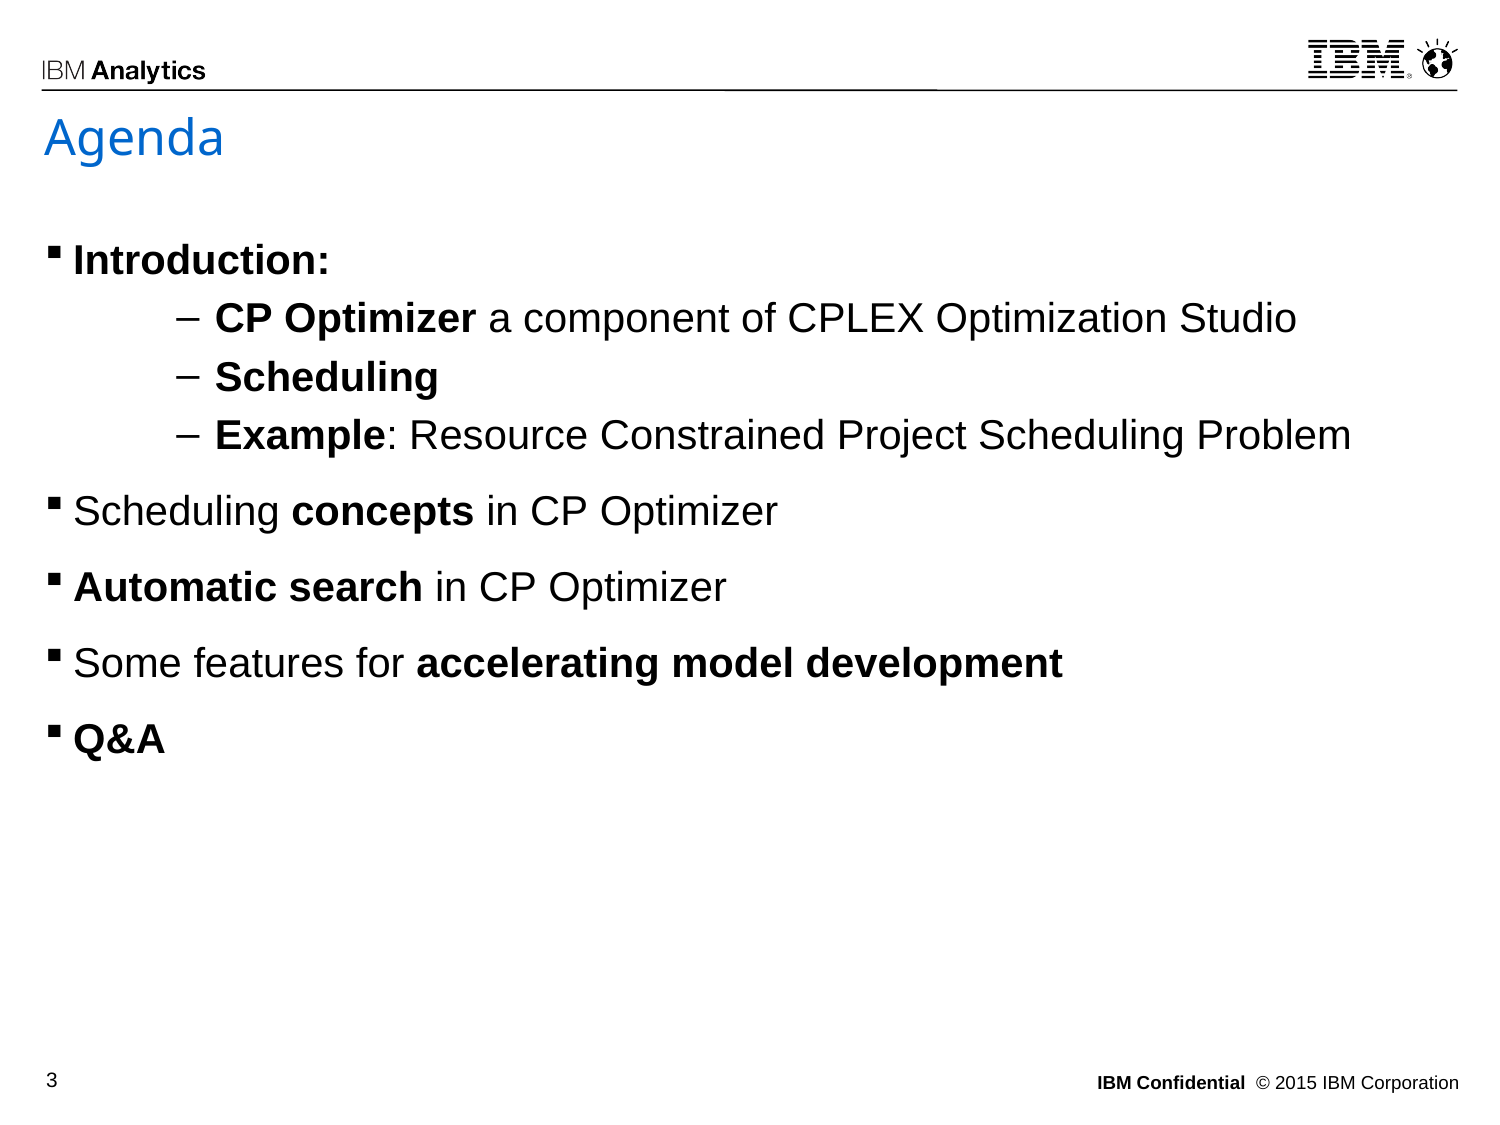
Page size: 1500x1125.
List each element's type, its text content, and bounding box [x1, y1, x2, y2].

picture [24, 42, 224, 99]
picture [1294, 24, 1469, 91]
title Agenda [29, 97, 1500, 203]
list Introduction: CP Optimizer a component of CPLEX Optimization Studio Scheduling Example: Resource Constrained Project Scheduling Problem Scheduling concepts in CP Optimizer Automatic search in CP Optimizer Some features for accelerating model development Q&A [29, 224, 1426, 1066]
